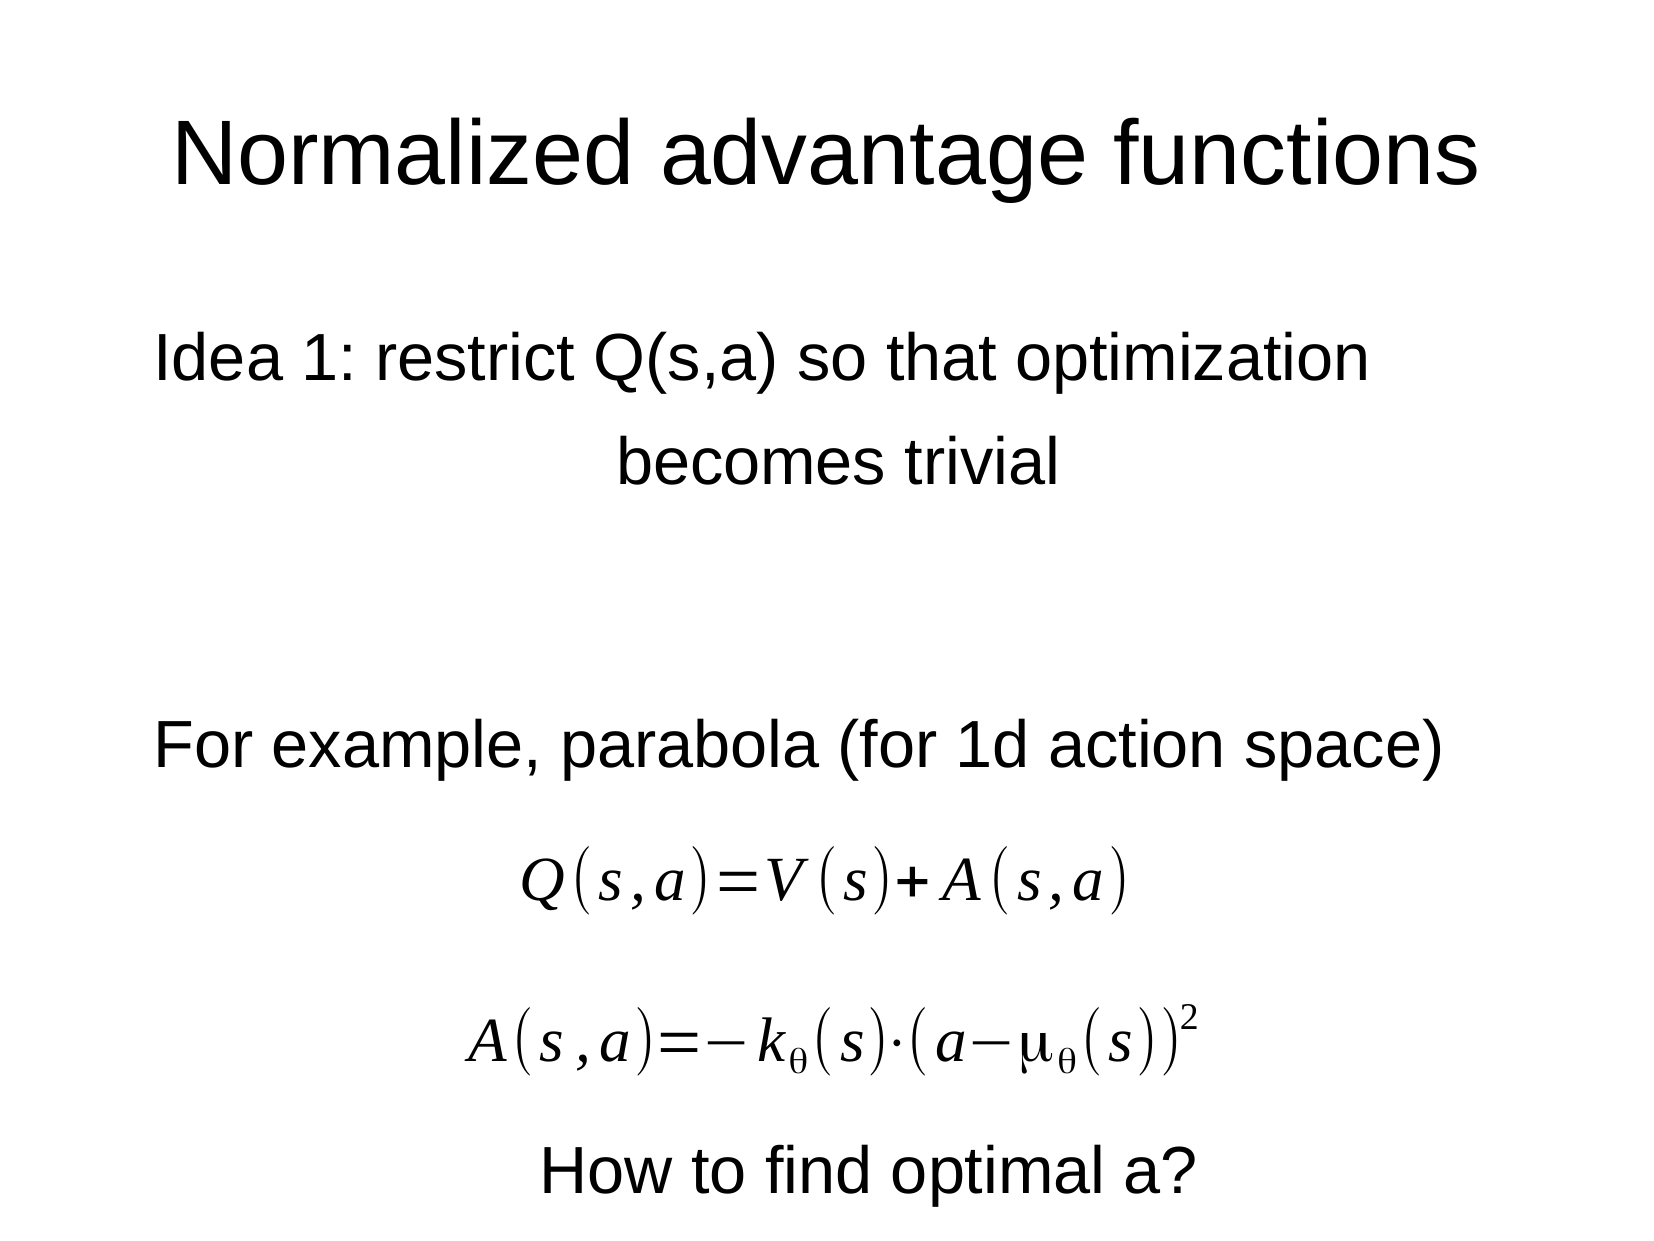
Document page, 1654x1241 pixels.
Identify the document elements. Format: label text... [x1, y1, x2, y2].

chart [504, 840, 1146, 917]
text_box How to find optimal a? [524, 1125, 1216, 1216]
chart [445, 994, 1215, 1079]
list Idea 1: restrict Q(s,a) so that optimization becomes trivial For example, parabola (for 1d action space) [82, 319, 1571, 1185]
title Normalized advantage functions [82, 49, 1571, 257]
